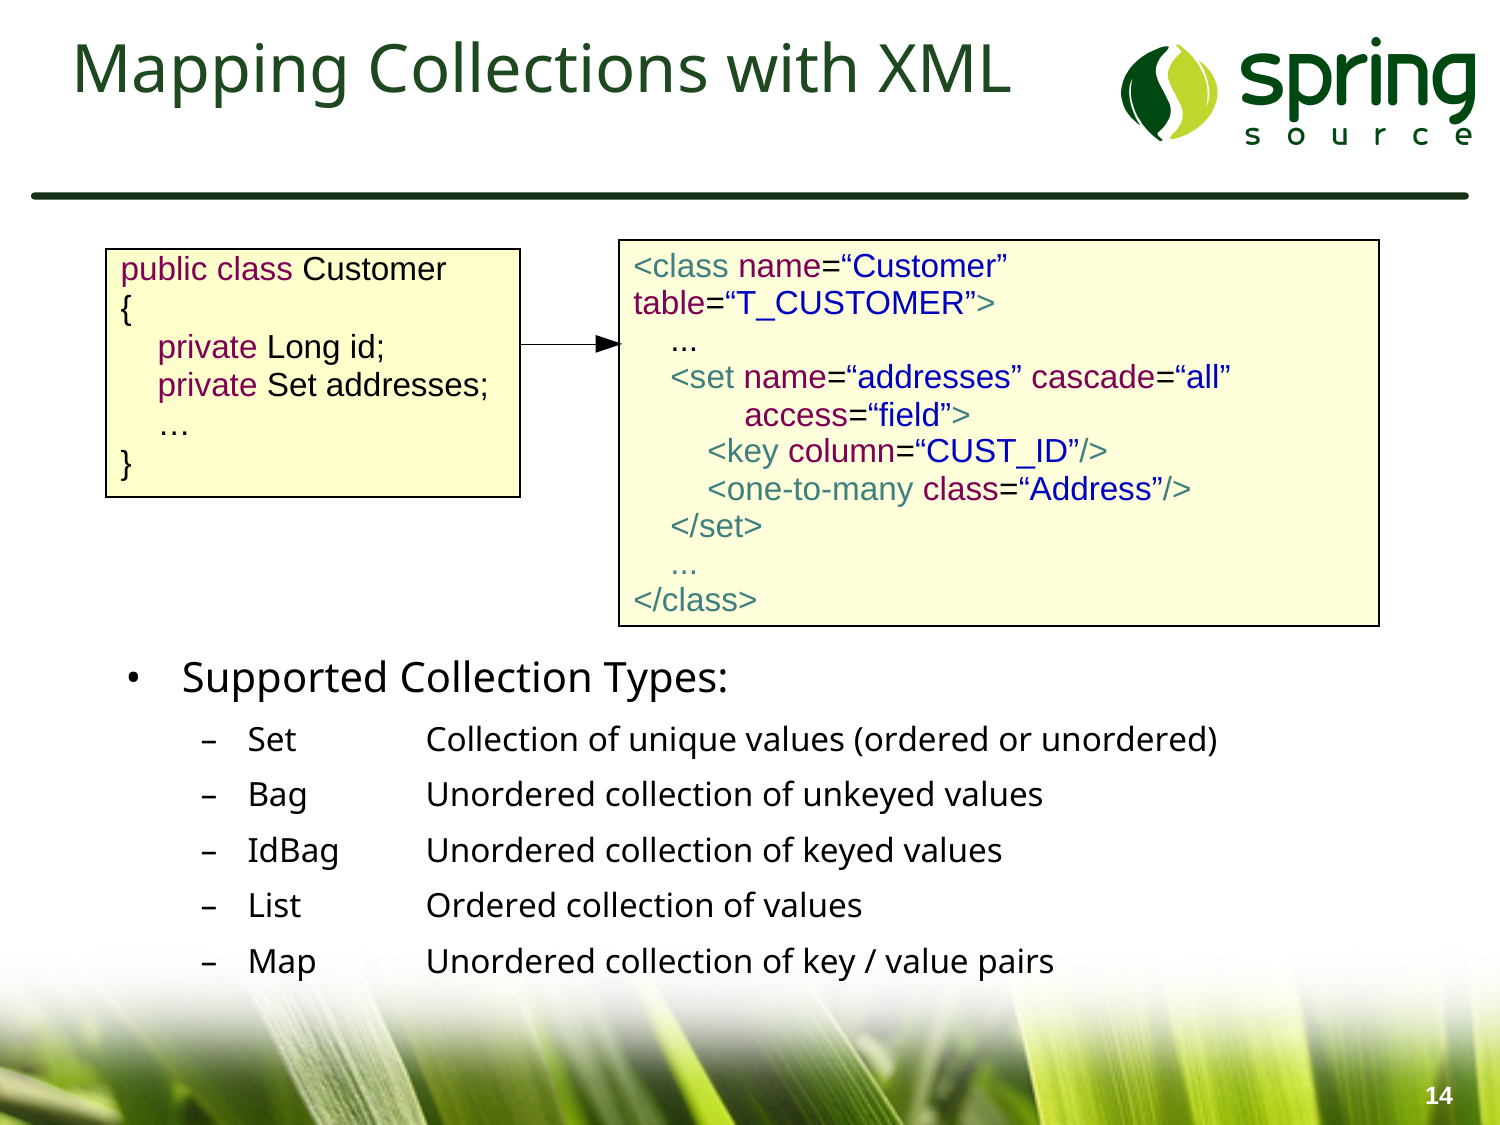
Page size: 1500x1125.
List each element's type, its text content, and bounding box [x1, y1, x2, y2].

picture [1121, 37, 1475, 145]
list Supported Collection Types: Set Collection of unique values (ordered or unordered) Bag Unordered collection of unkeyed values IdBag Unordered collection of keyed values List Ordered collection of values Map Unordered collection of key / value pairs [125, 648, 1402, 1024]
title Mapping Collections with XML [56, 13, 1089, 176]
list public class Customer { private Long id; private Set addresses; … } [105, 249, 520, 497]
text_box <class name=“Customer” table=“T_CUSTOMER”> ... <set name=“addresses” cascade=“all” access=“field”> <key column=“CUST_ID”/> <one-to-many class=“Address”/> </set> ... </class> [618, 240, 1379, 626]
picture [0, 944, 1500, 1125]
